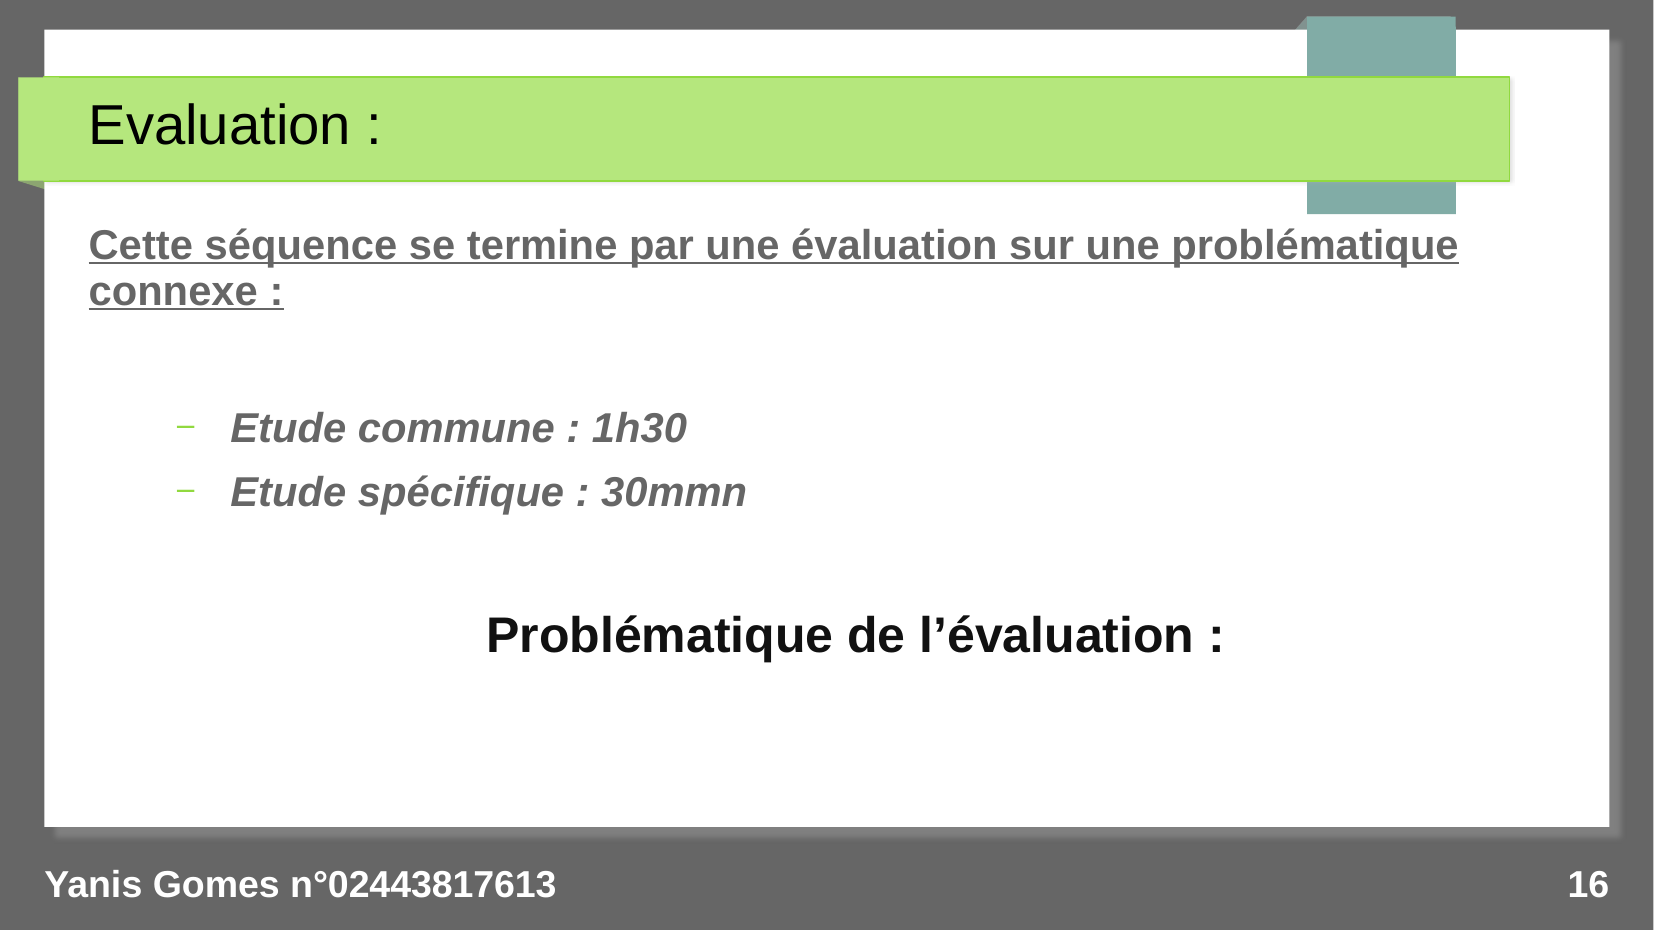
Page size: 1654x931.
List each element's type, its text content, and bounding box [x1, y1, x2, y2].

text_box Problématique de l’évaluation : [324, 590, 1388, 680]
title Evaluation : [88, 73, 1506, 178]
list Cette séquence se termine par une évaluation sur une problématique connexe : Etude commune : 1h30 Etude spécifique : 30mmn [88, 221, 1565, 798]
text_box Yanis Gomes n°02443817613 [29, 856, 680, 916]
text_box <numéro> [974, 856, 1625, 916]
